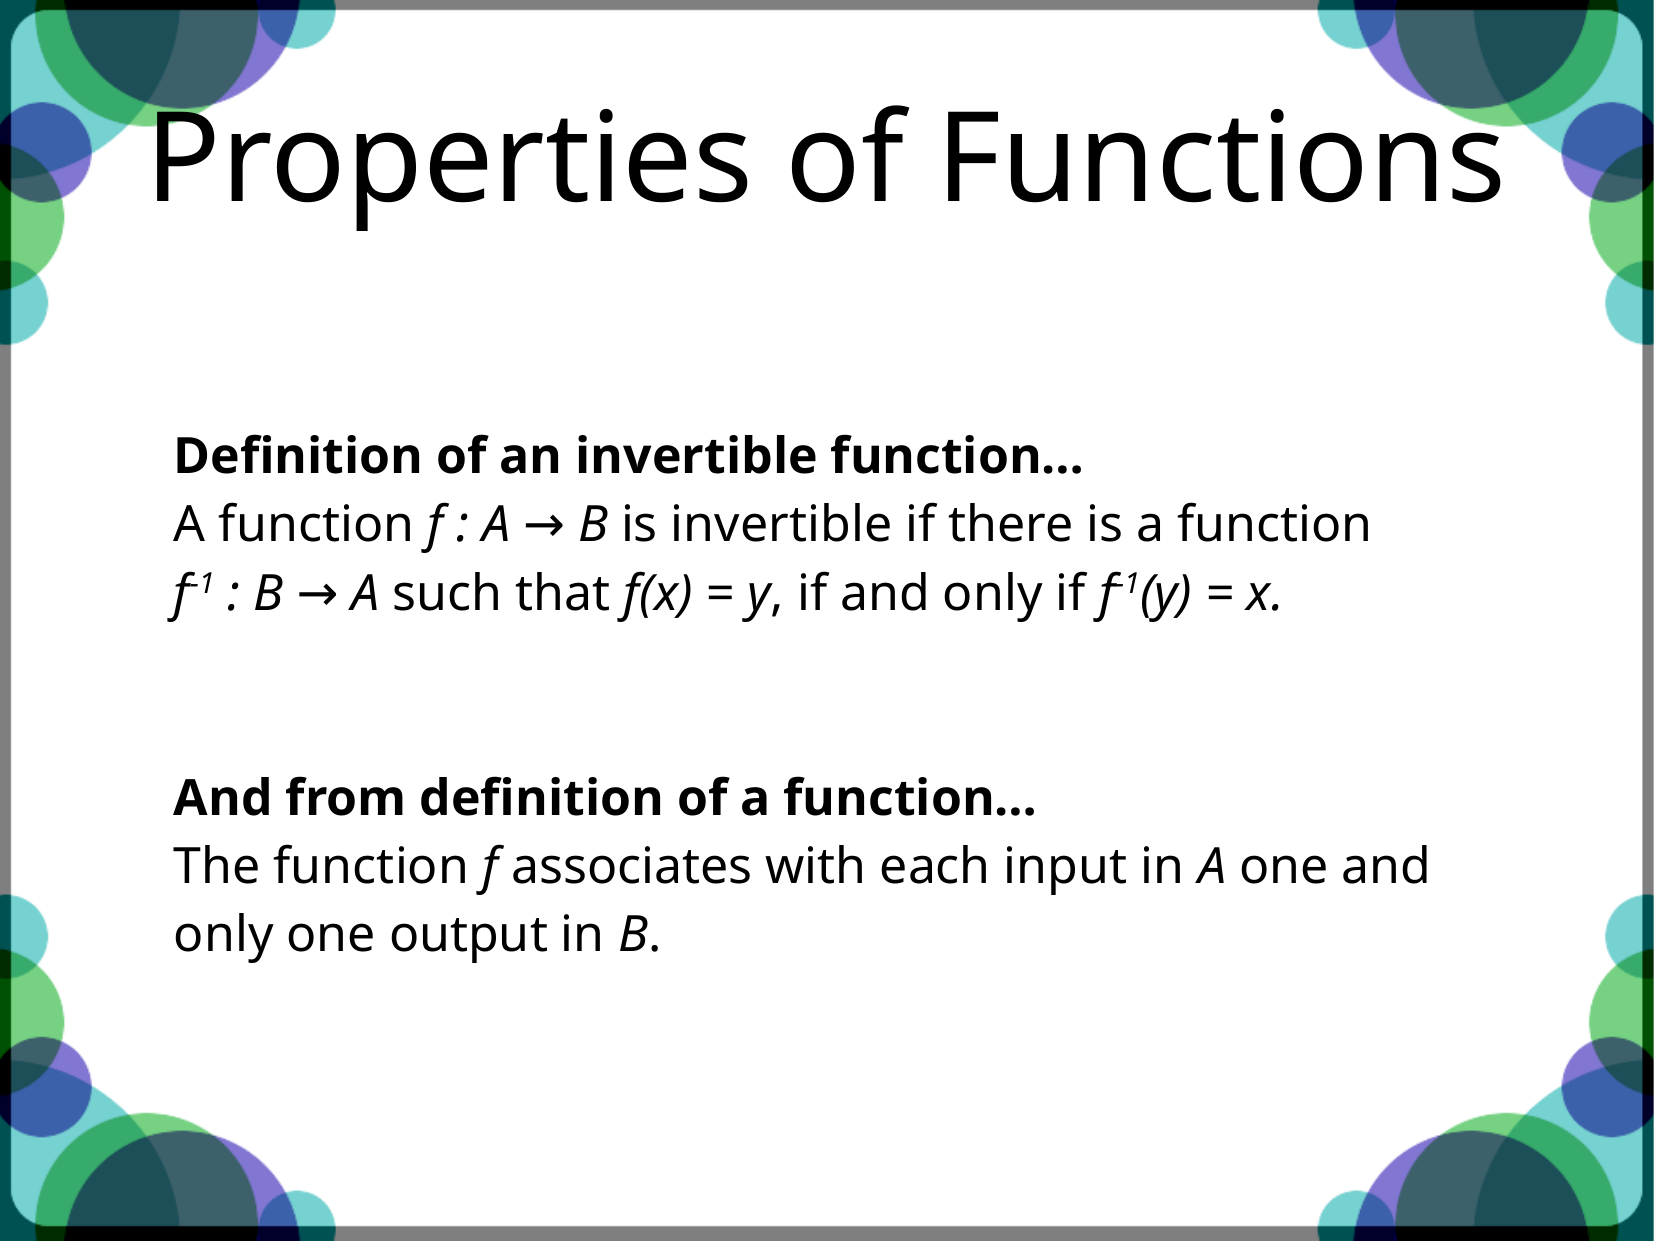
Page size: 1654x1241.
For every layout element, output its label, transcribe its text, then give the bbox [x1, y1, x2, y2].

title Properties of Functions [82, 49, 1571, 257]
picture [0, 0, 1654, 1241]
text_box Definition of an invertible function… A function f : A → B is invertible if there is a function f-1 : B → A such that f(x) = y, if and only if f-1(y) = x. And from definition of a function… The function f associates with each input in A one and only one output in B. [173, 420, 1457, 1108]
